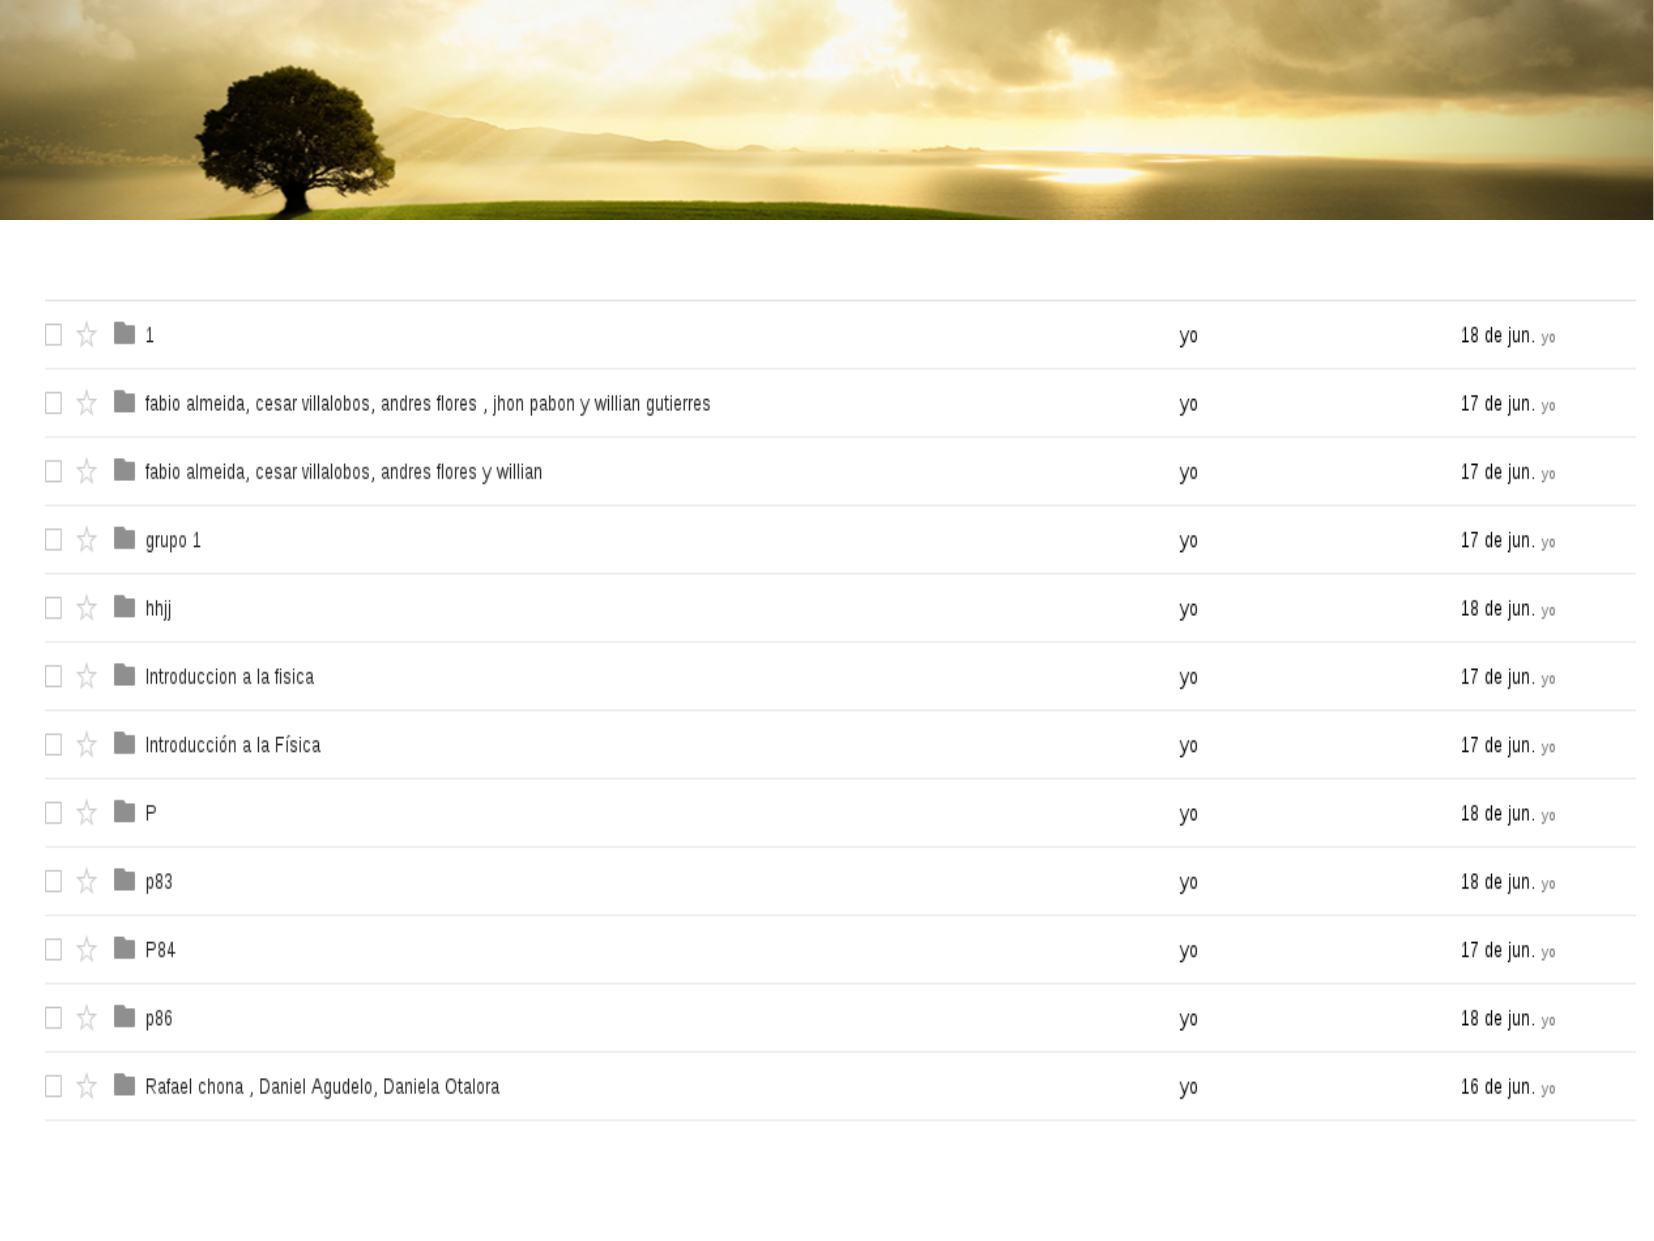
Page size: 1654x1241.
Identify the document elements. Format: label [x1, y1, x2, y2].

picture [0, 0, 1654, 220]
picture [45, 288, 1636, 1201]
